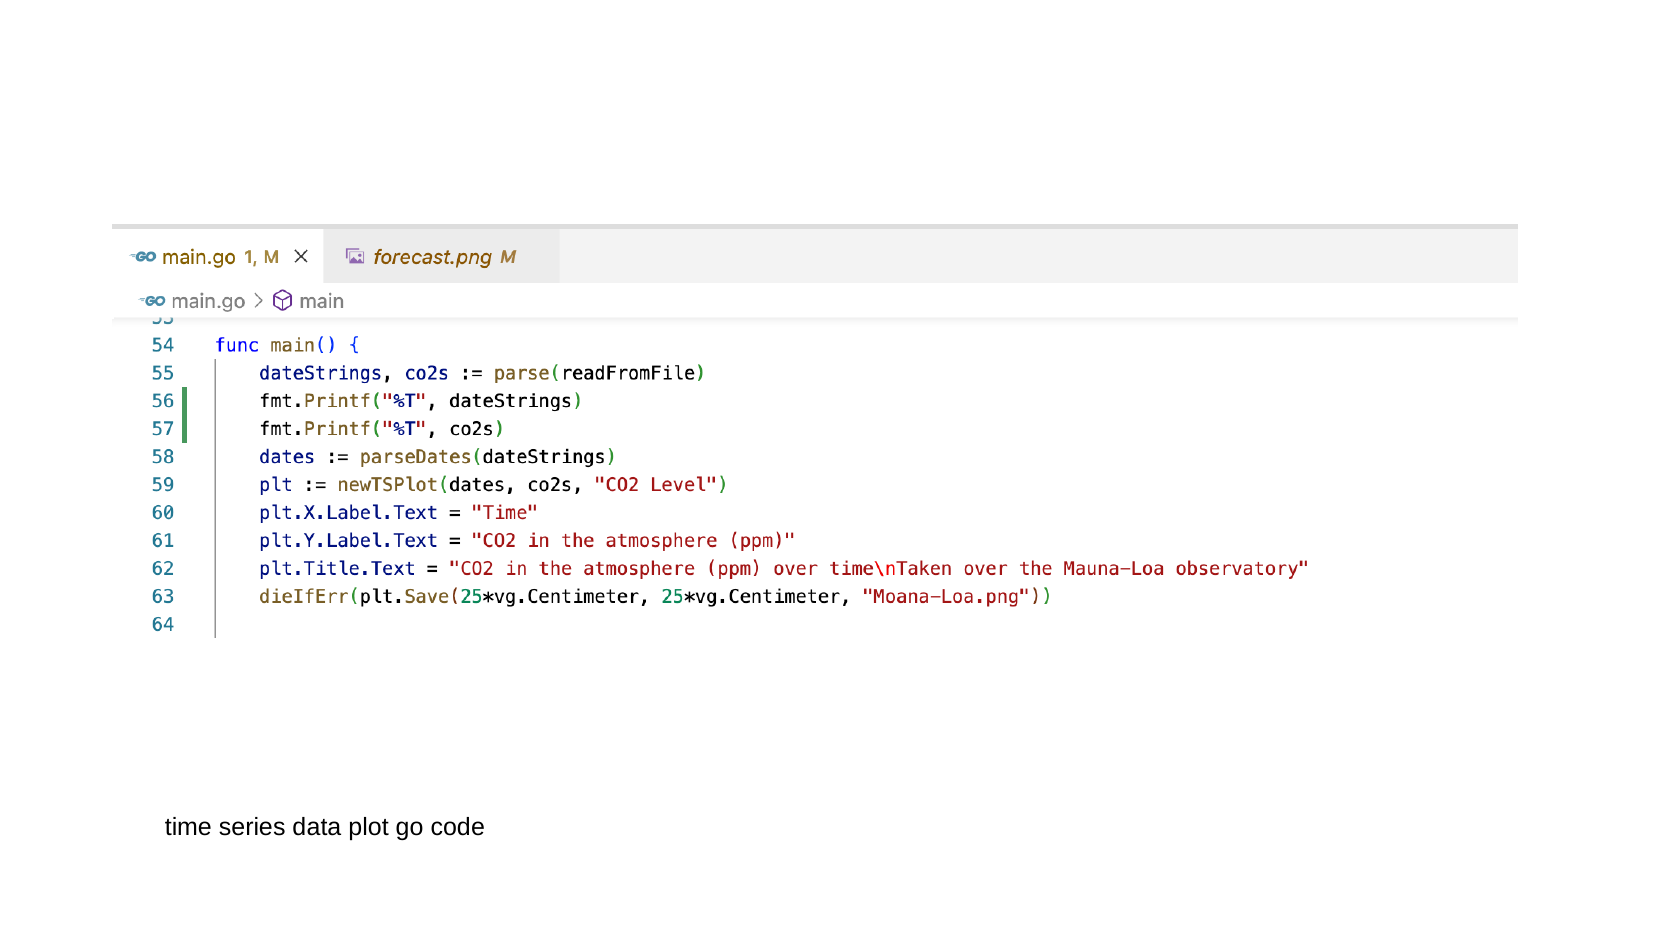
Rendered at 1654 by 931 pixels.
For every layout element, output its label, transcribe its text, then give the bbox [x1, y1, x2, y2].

text_box time series data plot go code [150, 805, 508, 849]
picture [112, 224, 1518, 638]
